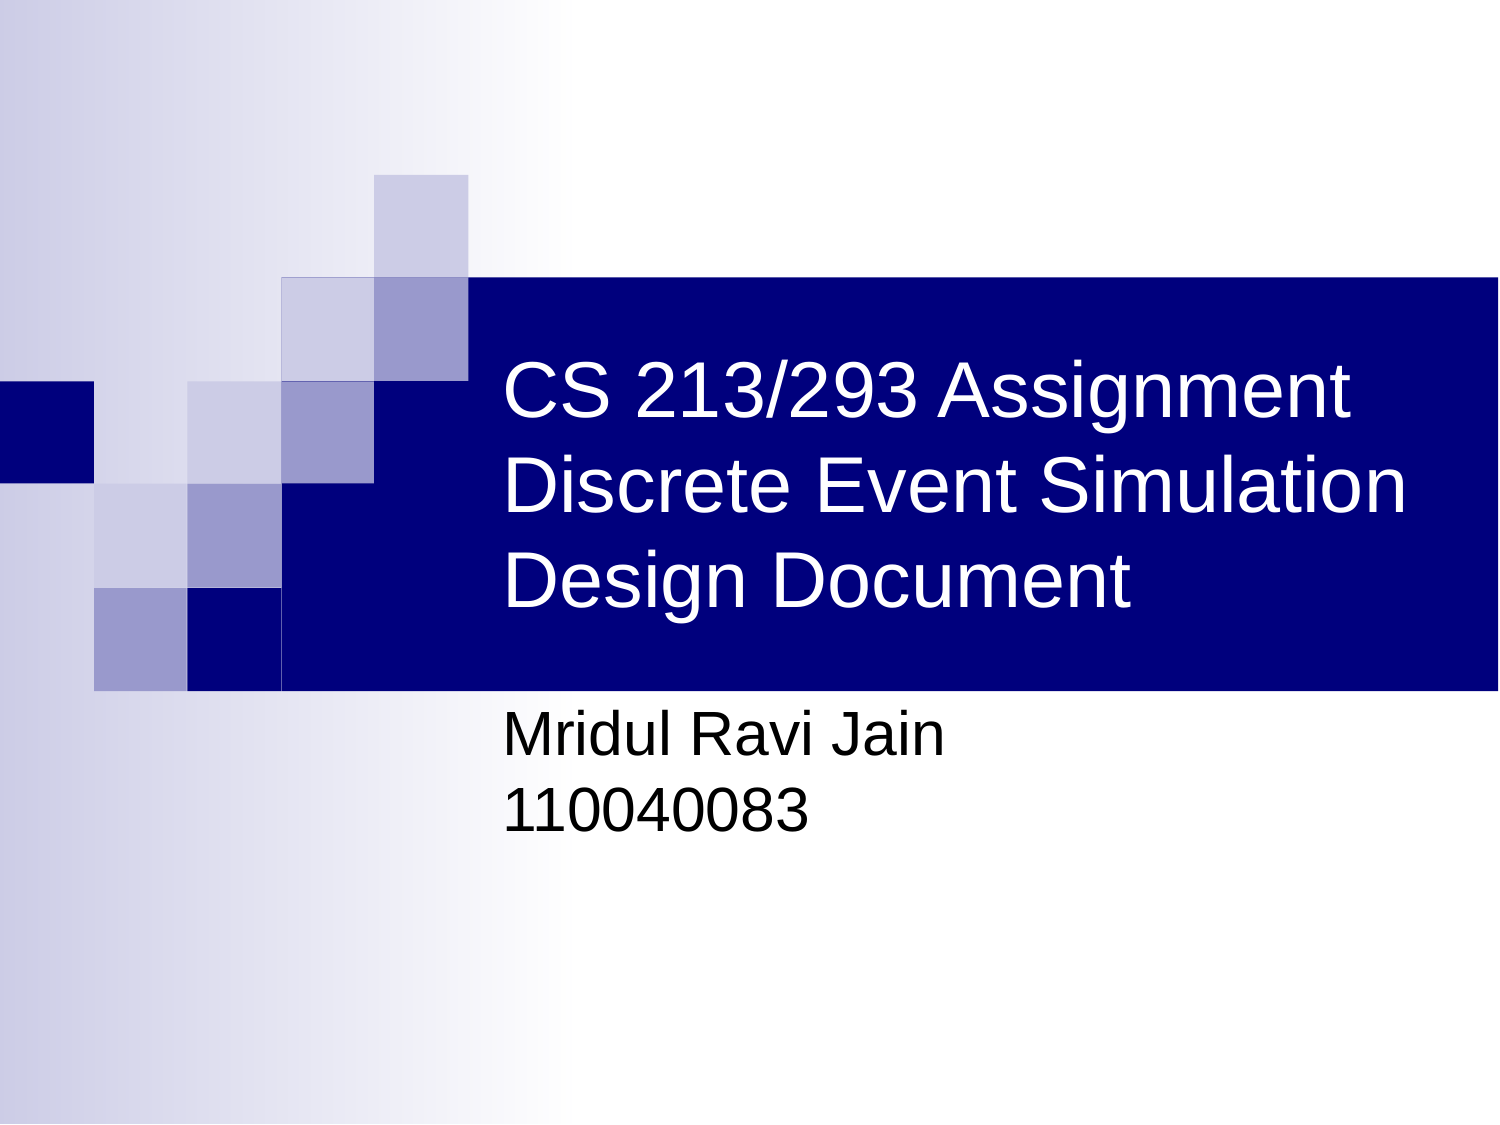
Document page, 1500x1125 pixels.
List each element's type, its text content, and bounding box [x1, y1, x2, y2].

title CS 213/293 Assignment Discrete Event Simulation Design Document [487, 299, 1476, 663]
subtitle Mridul Ravi Jain 110040083 [487, 699, 1476, 988]
